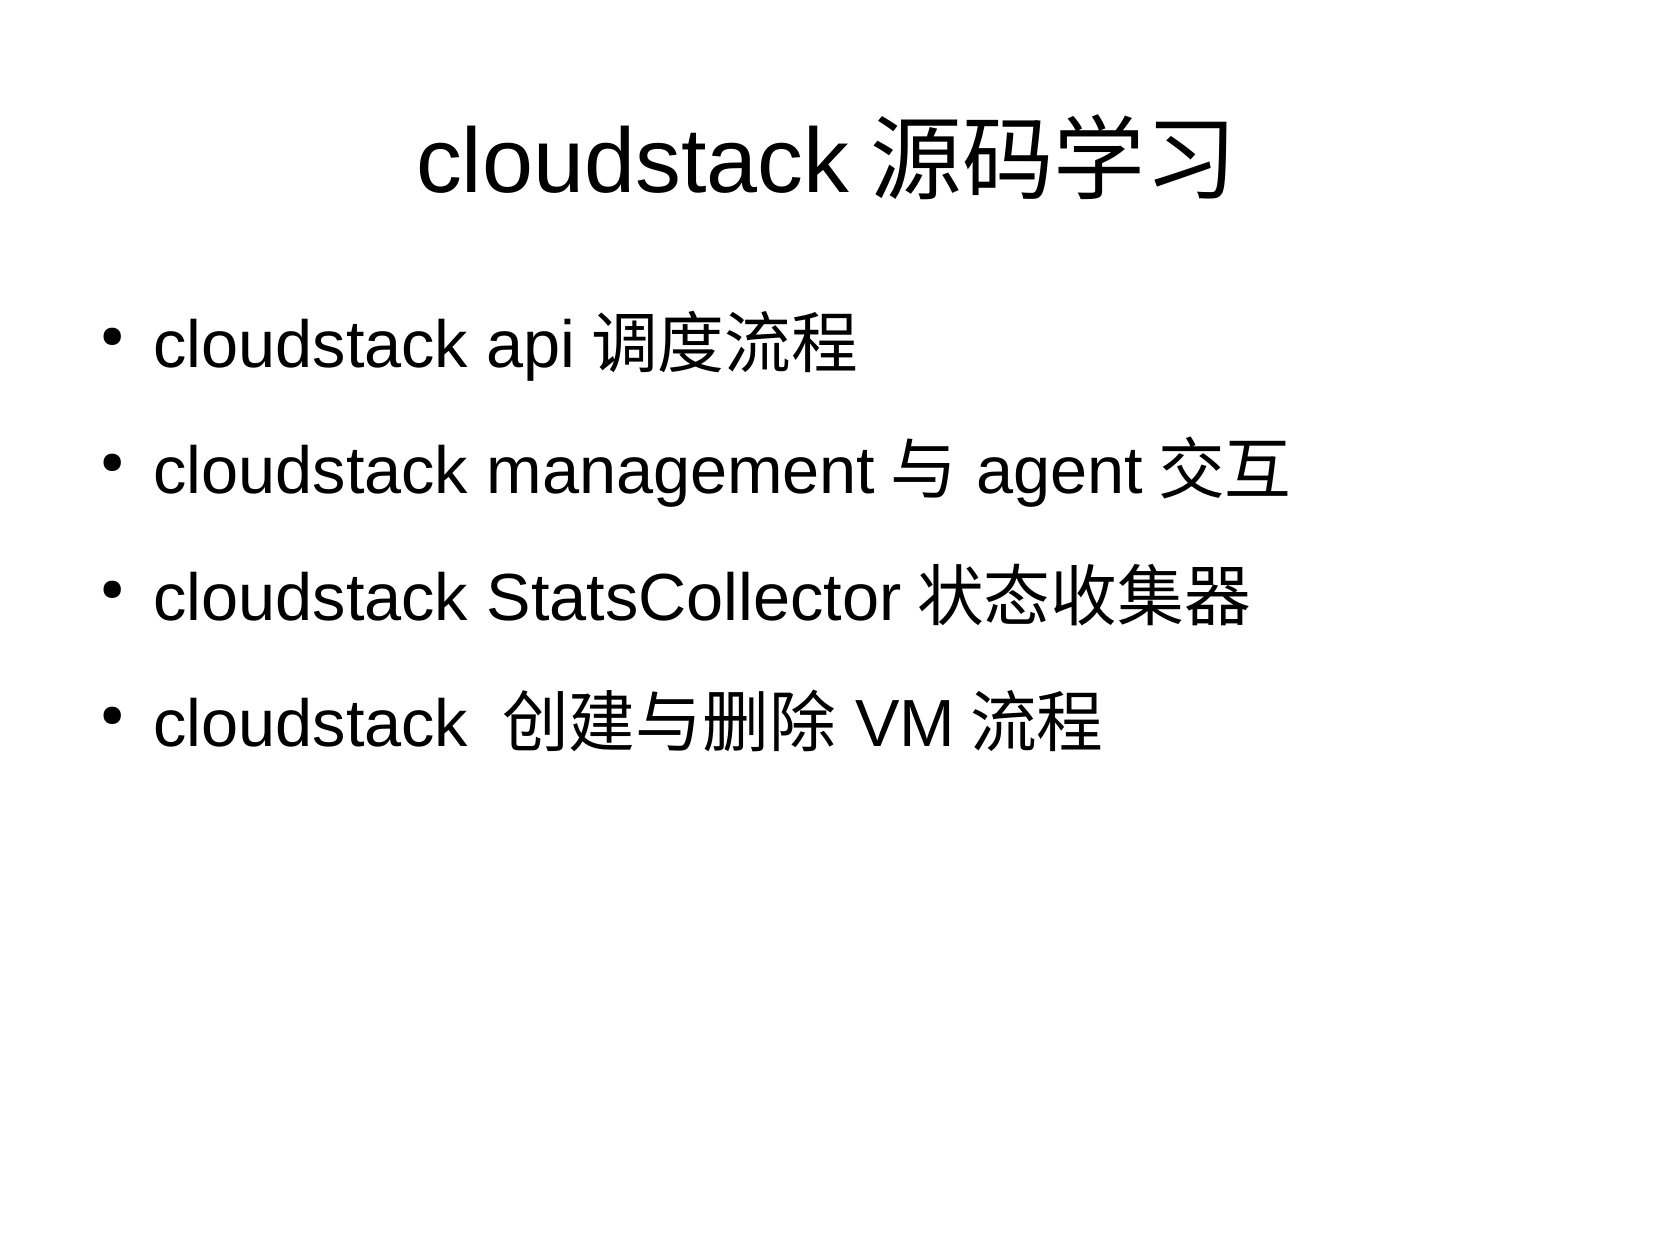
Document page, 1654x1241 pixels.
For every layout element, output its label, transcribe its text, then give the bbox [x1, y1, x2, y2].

list cloudstack api调度流程 cloudstack management与agent交互 cloudstack StatsCollector状态收集器 cloudstack 创建与删除VM流程 [82, 290, 1571, 1010]
title cloudstack源码学习 [82, 49, 1571, 257]
